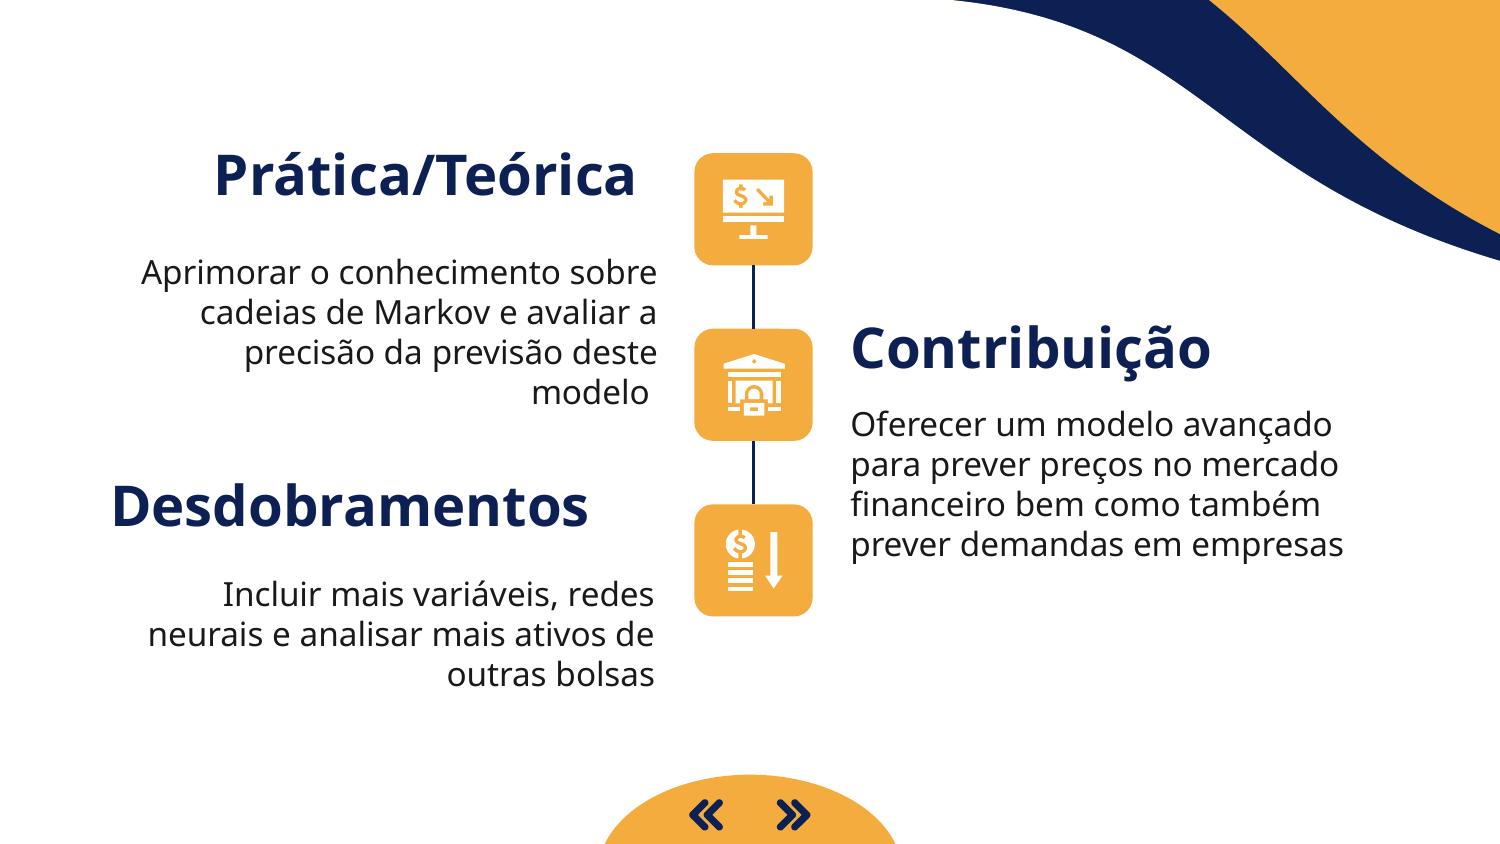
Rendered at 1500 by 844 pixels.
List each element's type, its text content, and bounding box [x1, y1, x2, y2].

text_box [694, 328, 813, 441]
text_box [604, 774, 896, 844]
text_box Desdobramentos [16, 464, 684, 544]
text_box Incluir mais variáveis, redes neurais e analisar mais ativos de outras bolsas [122, 556, 671, 710]
text_box Aprimorar o conhecimento sobre cadeias de Markov e avaliar a precisão da previsão deste modelo [122, 210, 674, 452]
text_box [694, 504, 813, 617]
text_box Oferecer um modelo avançado para prever preços no mercado financeiro bem como também prever demandas em empresas [835, 388, 1386, 582]
text_box Contribuição [835, 304, 1460, 388]
text_box [694, 153, 813, 266]
text_box Prática/Teórica [180, 134, 672, 212]
